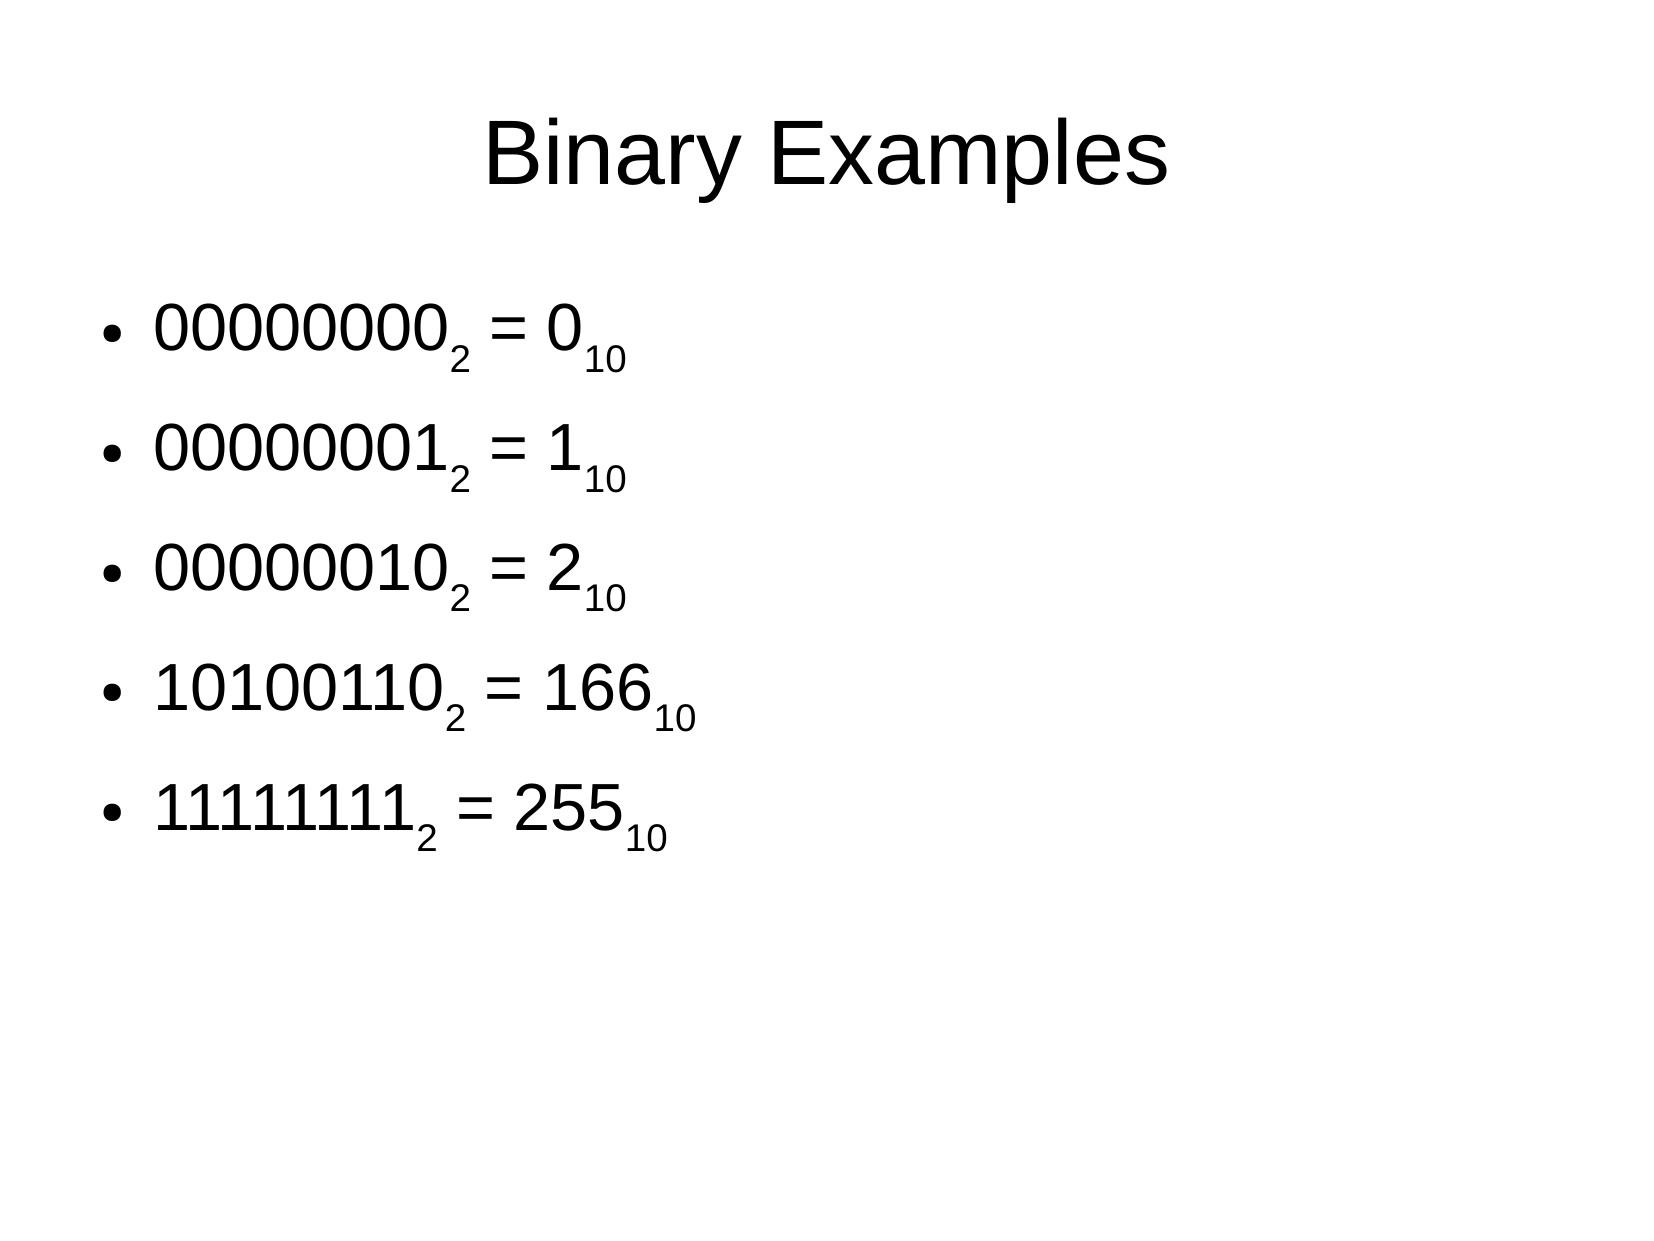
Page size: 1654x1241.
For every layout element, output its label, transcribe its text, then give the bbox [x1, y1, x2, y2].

title Binary Examples [82, 49, 1571, 257]
list 000000002 = 010 000000012 = 110 000000102 = 210 101001102 = 16610 111111112 = 25510 [82, 290, 1571, 1010]
